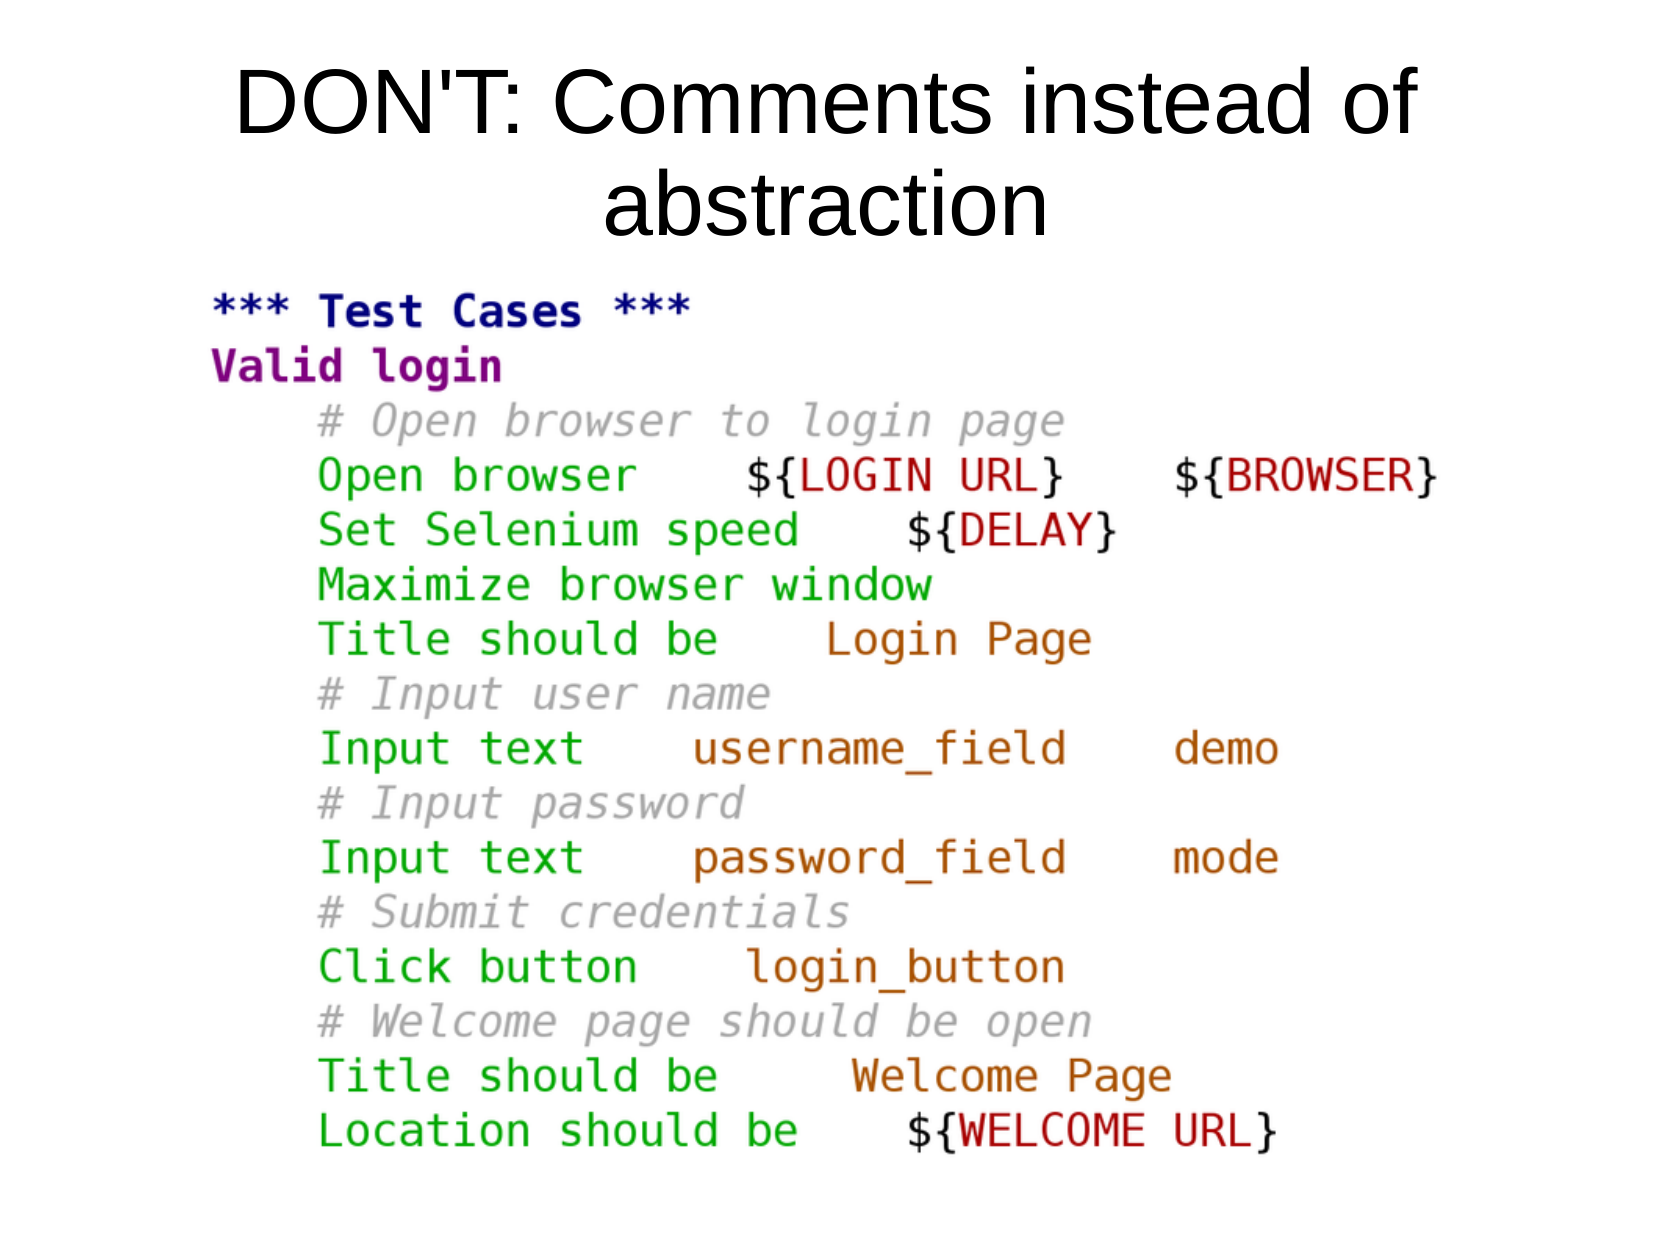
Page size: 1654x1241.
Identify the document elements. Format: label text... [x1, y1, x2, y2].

title DON'T: Comments instead of abstraction [82, 49, 1571, 257]
picture [200, 275, 1451, 1170]
